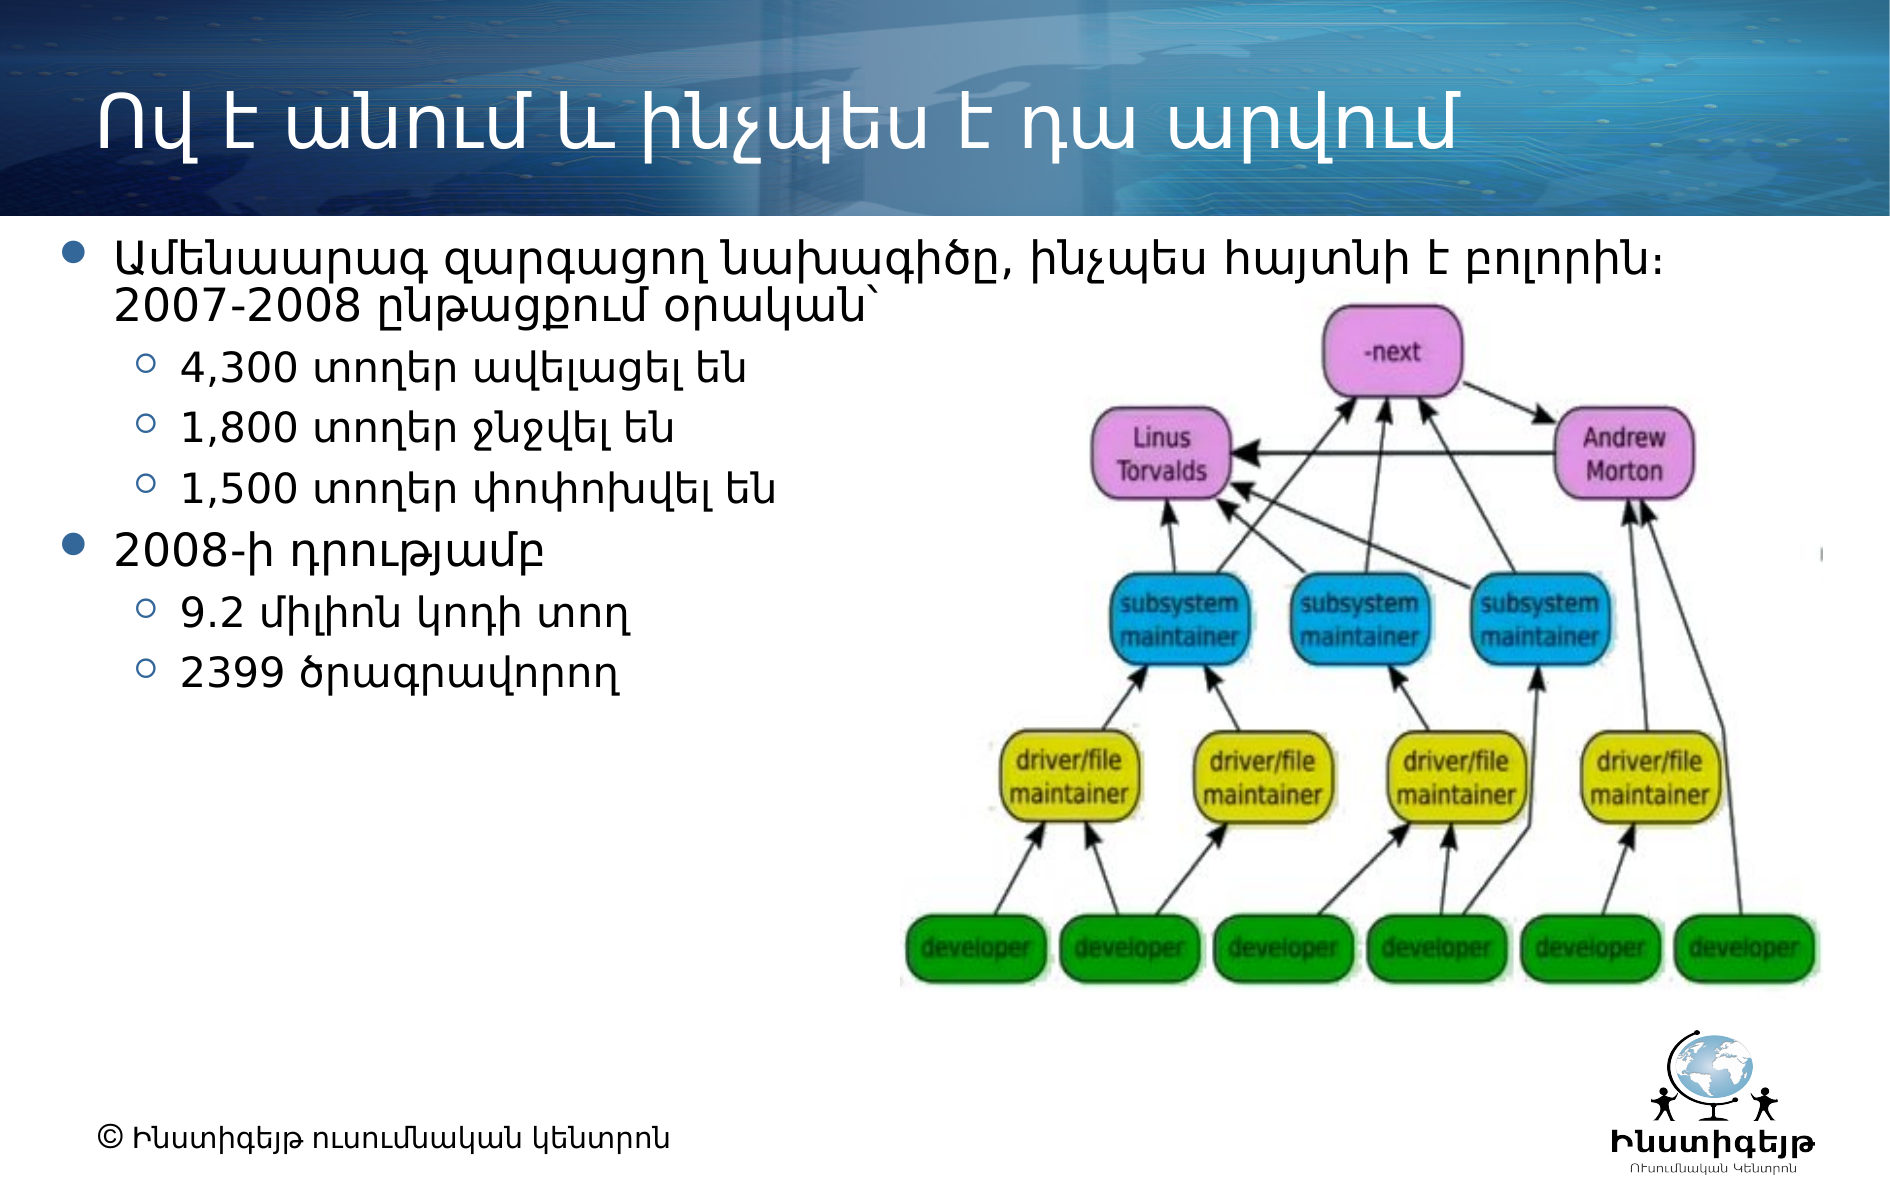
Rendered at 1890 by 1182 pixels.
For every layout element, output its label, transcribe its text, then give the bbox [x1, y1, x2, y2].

list Ամենաարագ զարգացող նախագիծը, ինչպես հայտնի է բոլորին։ 2007-2008 ընթացքում օրական՝ 4,300 տողեր ավելացել են 1,800 տողեր ջնջվել են 1,500 տողեր փոփոխվել են 2008-ի դրությամբ 9.2 միլիոն կոդի տող 2399 ծրագրավորող [59, 236, 1831, 1016]
picture [1612, 1030, 1815, 1175]
picture [900, 287, 1823, 1001]
picture [0, 0, 1890, 216]
title Ով է անում և ինչպես է դա արվում [94, 47, 1793, 217]
